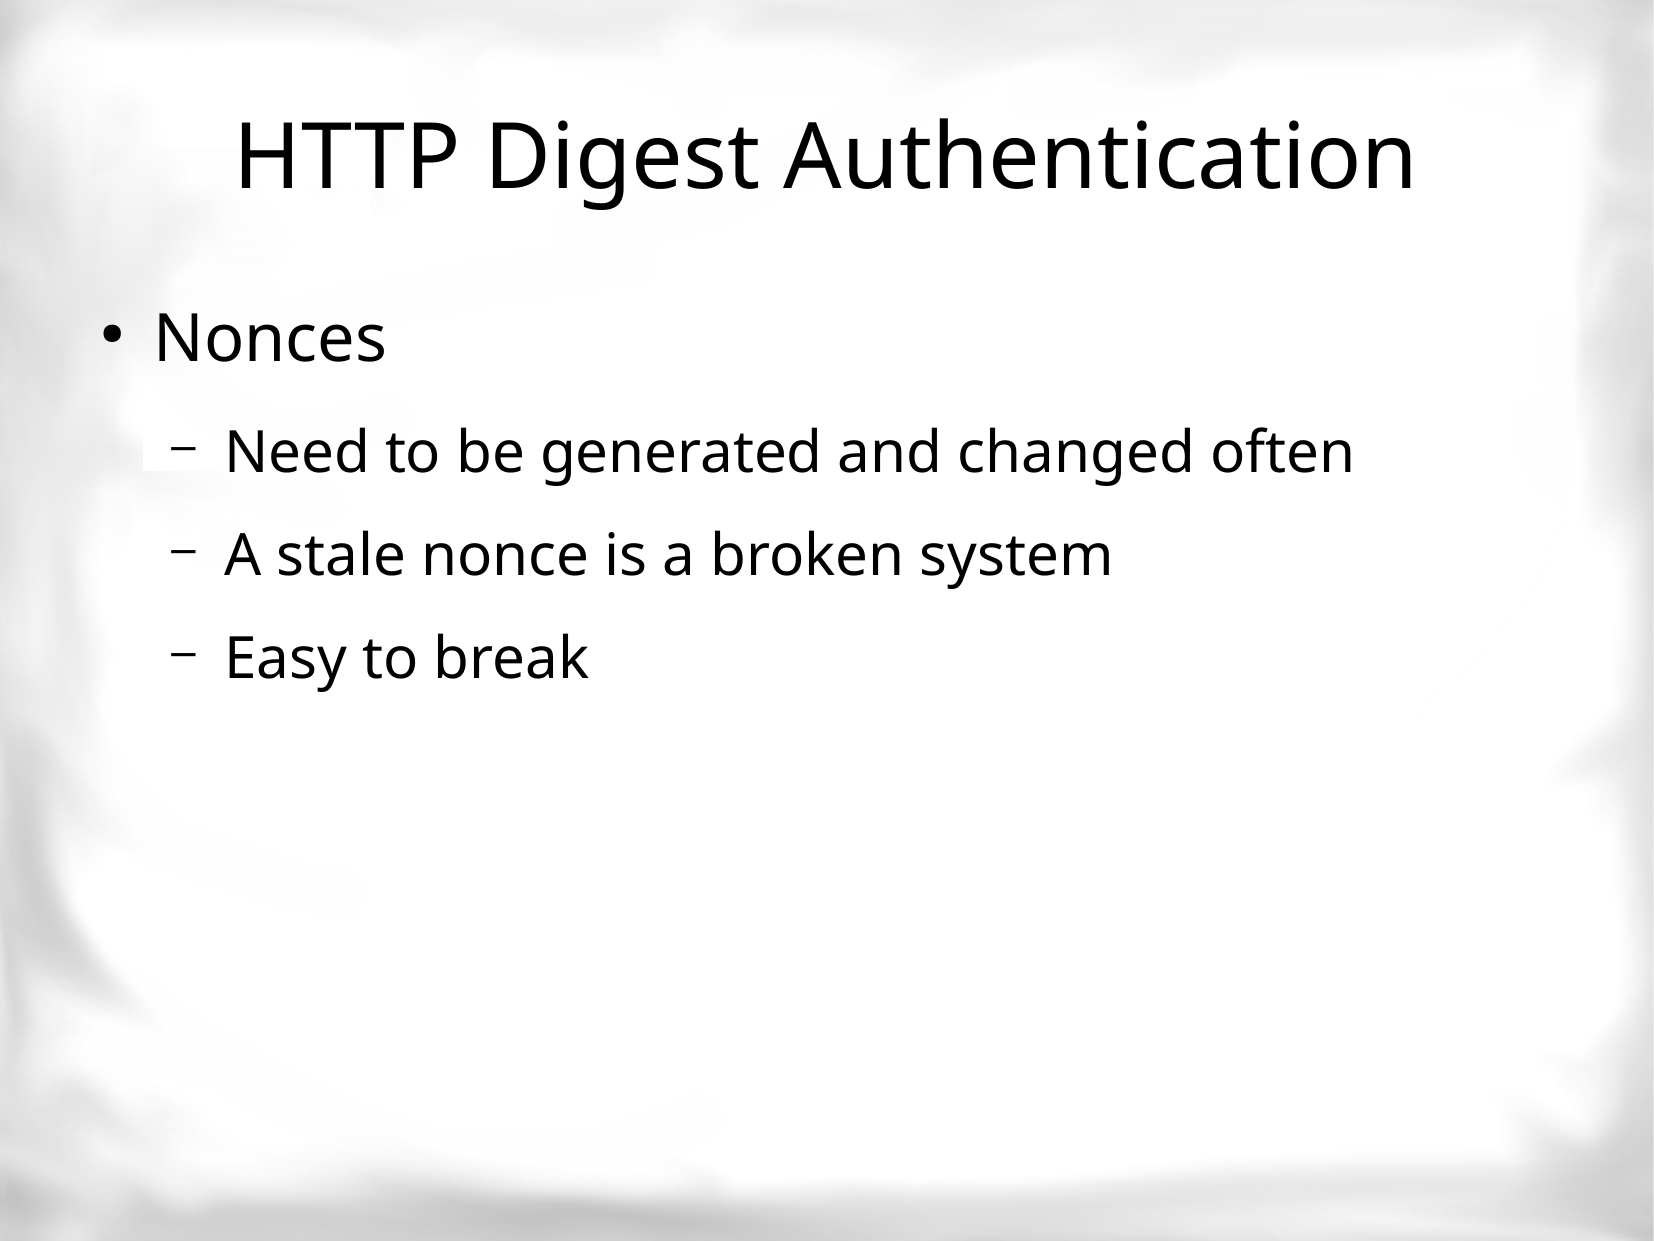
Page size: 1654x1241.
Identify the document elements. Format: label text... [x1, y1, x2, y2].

picture [0, 0, 1654, 1241]
list Nonces Need to be generated and changed often A stale nonce is a broken system Easy to break [82, 290, 1571, 1010]
title HTTP Digest Authentication [82, 49, 1571, 257]
